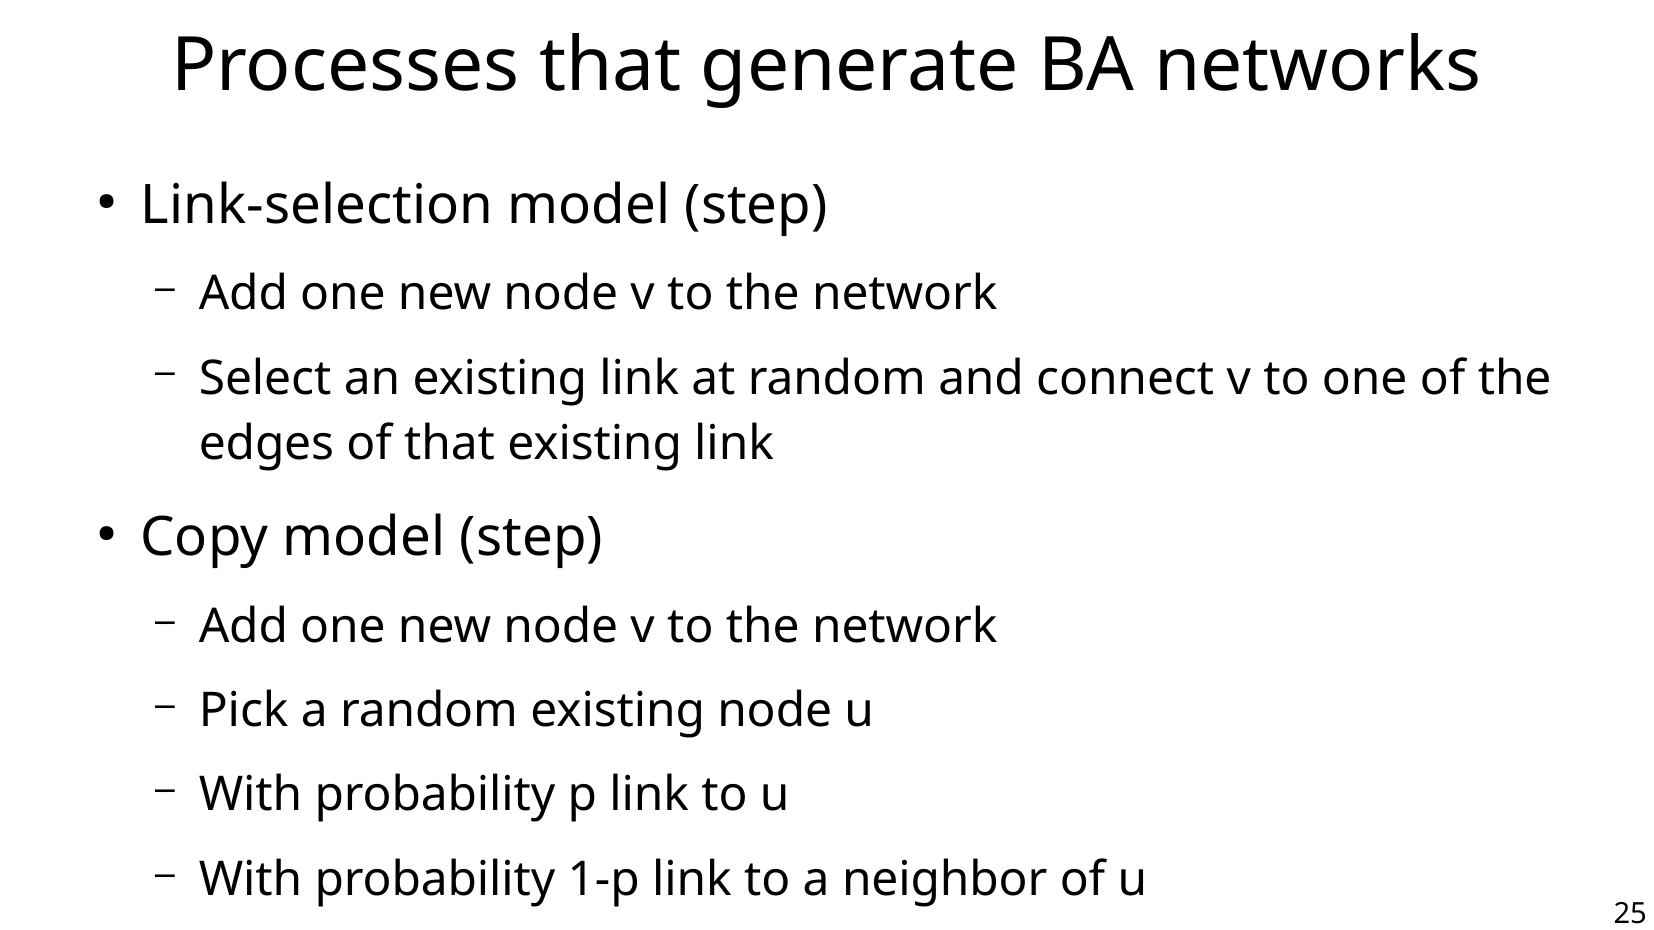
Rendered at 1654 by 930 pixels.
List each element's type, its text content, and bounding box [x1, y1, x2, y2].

title Processes that generate BA networks [82, 1, 1571, 120]
list Link-selection model (step) Add one new node v to the network Select an existing link at random and connect v to one of the edges of that existing link Copy model (step) Add one new node v to the network Pick a random existing node u With probability p link to u With probability 1-p link to a neighbor of u [82, 165, 1571, 916]
